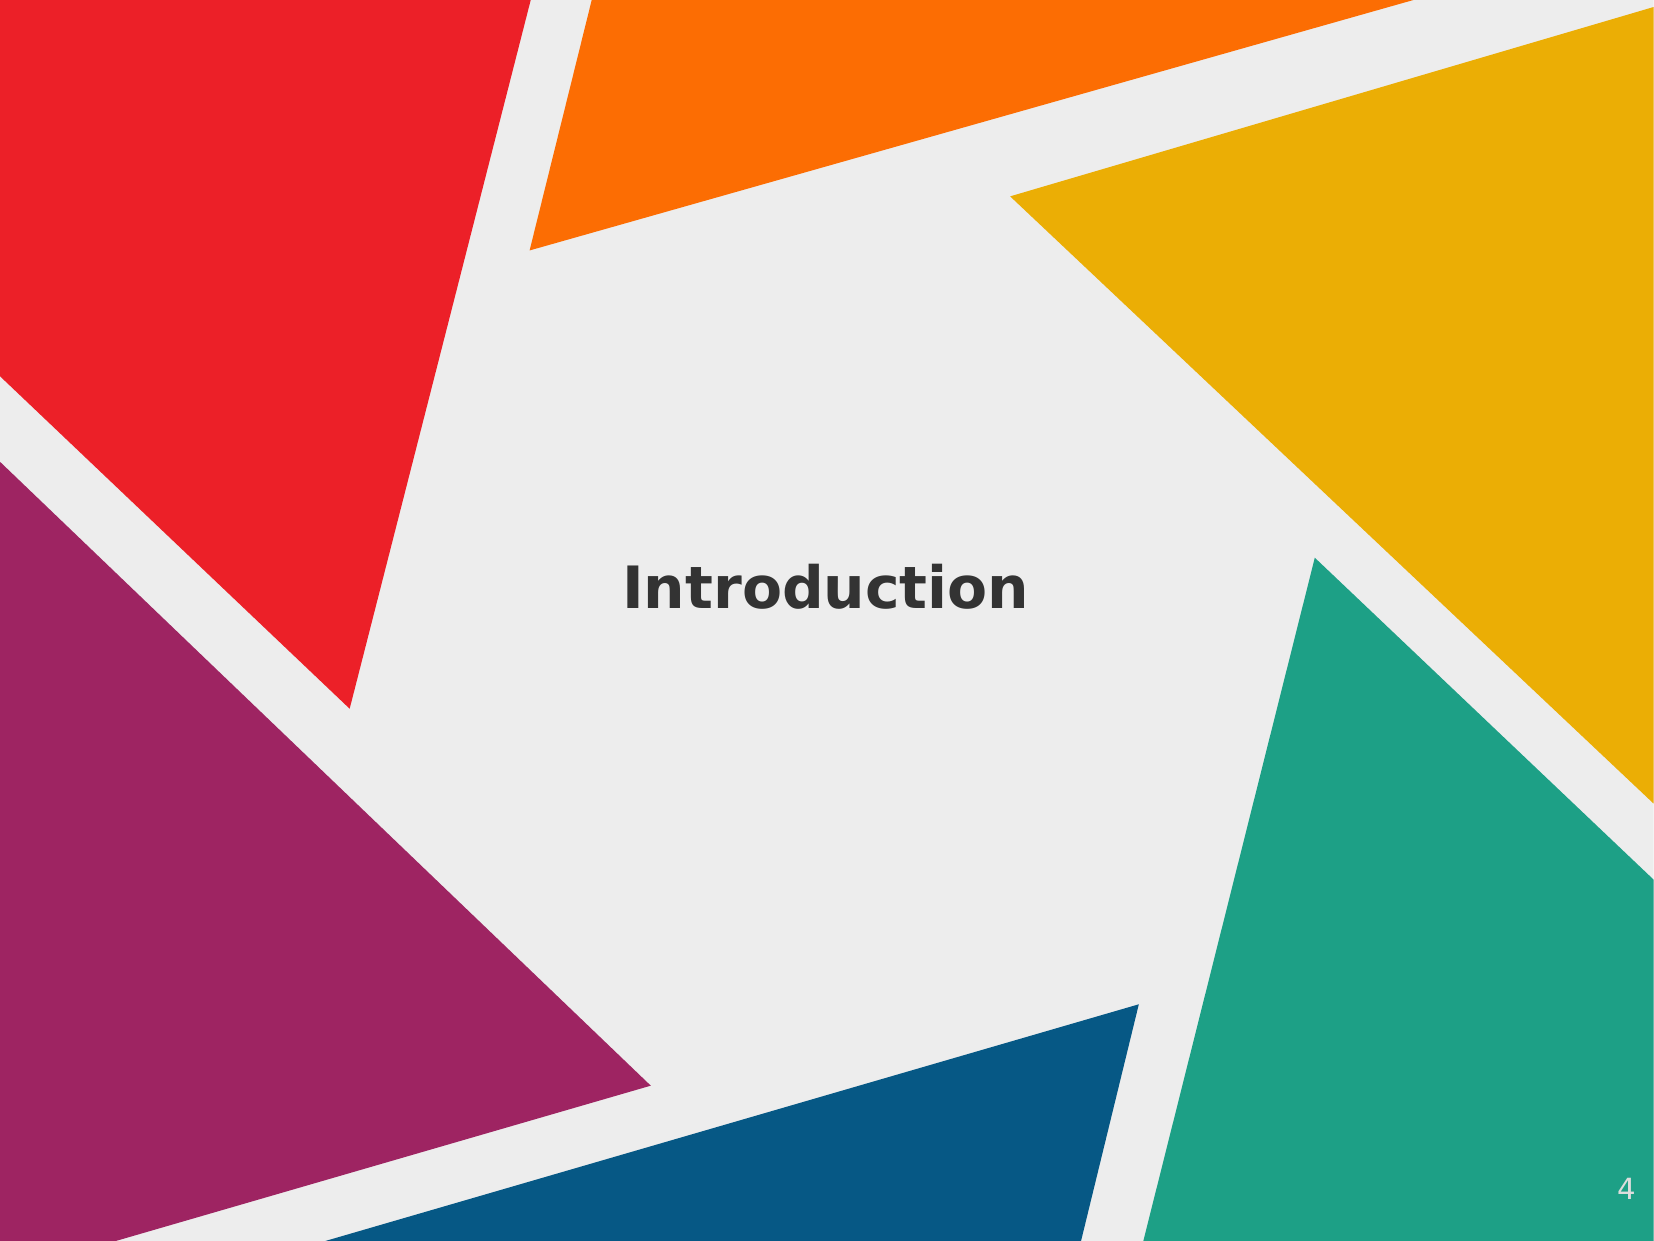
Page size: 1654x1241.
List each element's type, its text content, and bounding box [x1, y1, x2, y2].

title Introduction [467, 518, 1185, 726]
